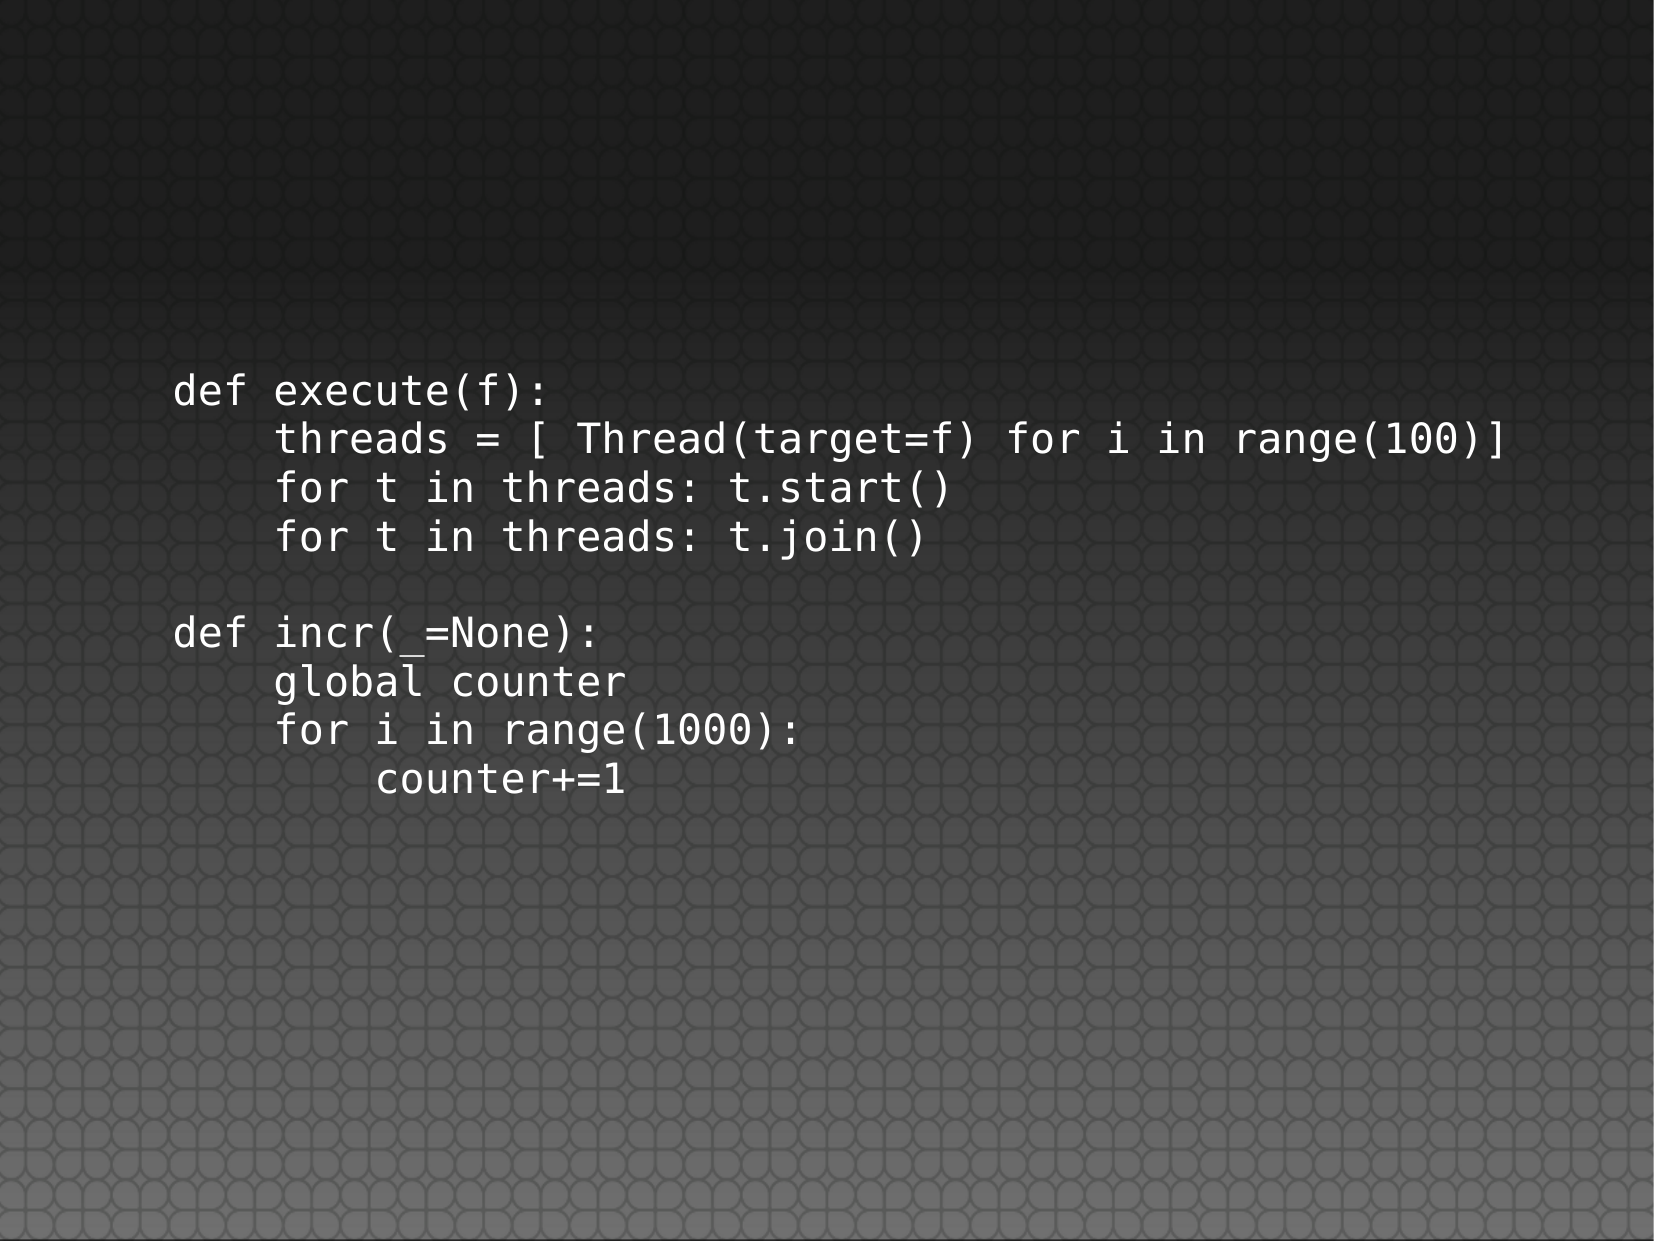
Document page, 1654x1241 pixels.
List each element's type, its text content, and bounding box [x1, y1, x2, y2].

picture [0, 0, 1654, 1241]
title def execute(f): threads = [ Thread(target=f) for i in range(100)] for t in threads: t.start() for t in threads: t.join() def incr(_=None): global counter for i in range(1000): counter+=1 [172, 227, 1525, 992]
